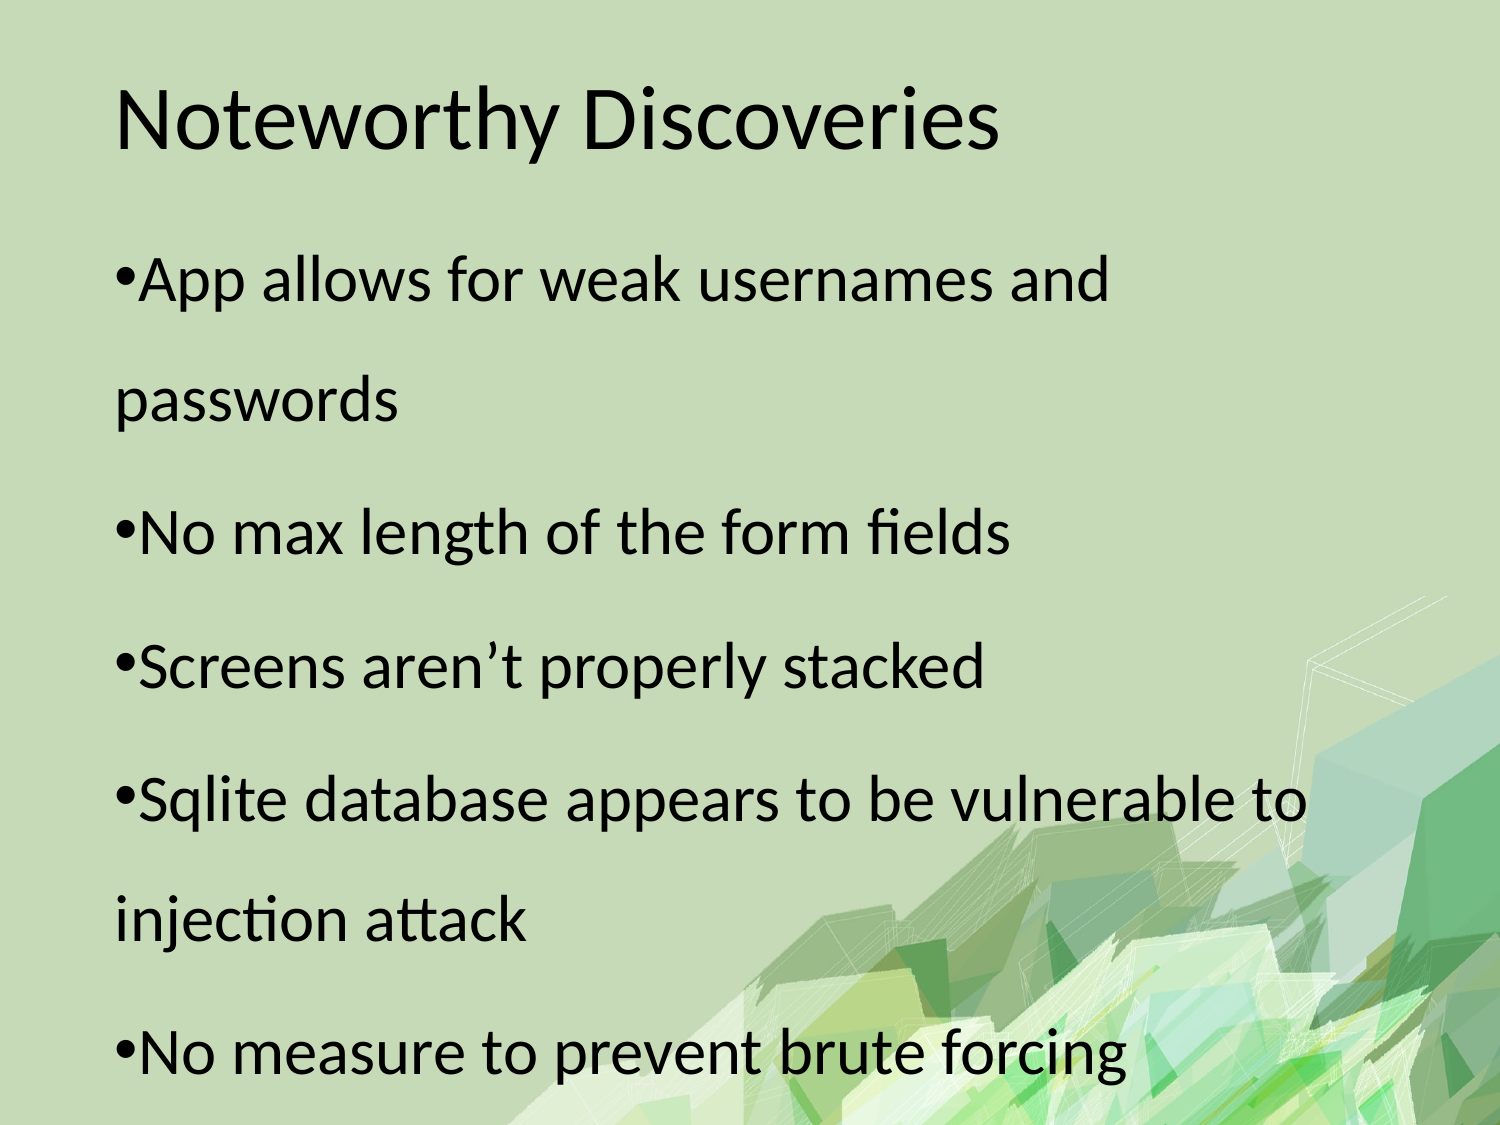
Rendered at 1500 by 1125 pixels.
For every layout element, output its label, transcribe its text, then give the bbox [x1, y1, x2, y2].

picture [0, 0, 1500, 1125]
subtitle App allows for weak usernames and passwords No max length of the form fields Screens aren’t properly stacked Sqlite database appears to be vulnerable to injection attack No measure to prevent brute forcing [99, 187, 1438, 1075]
title Noteworthy Discoveries [99, 50, 1375, 175]
